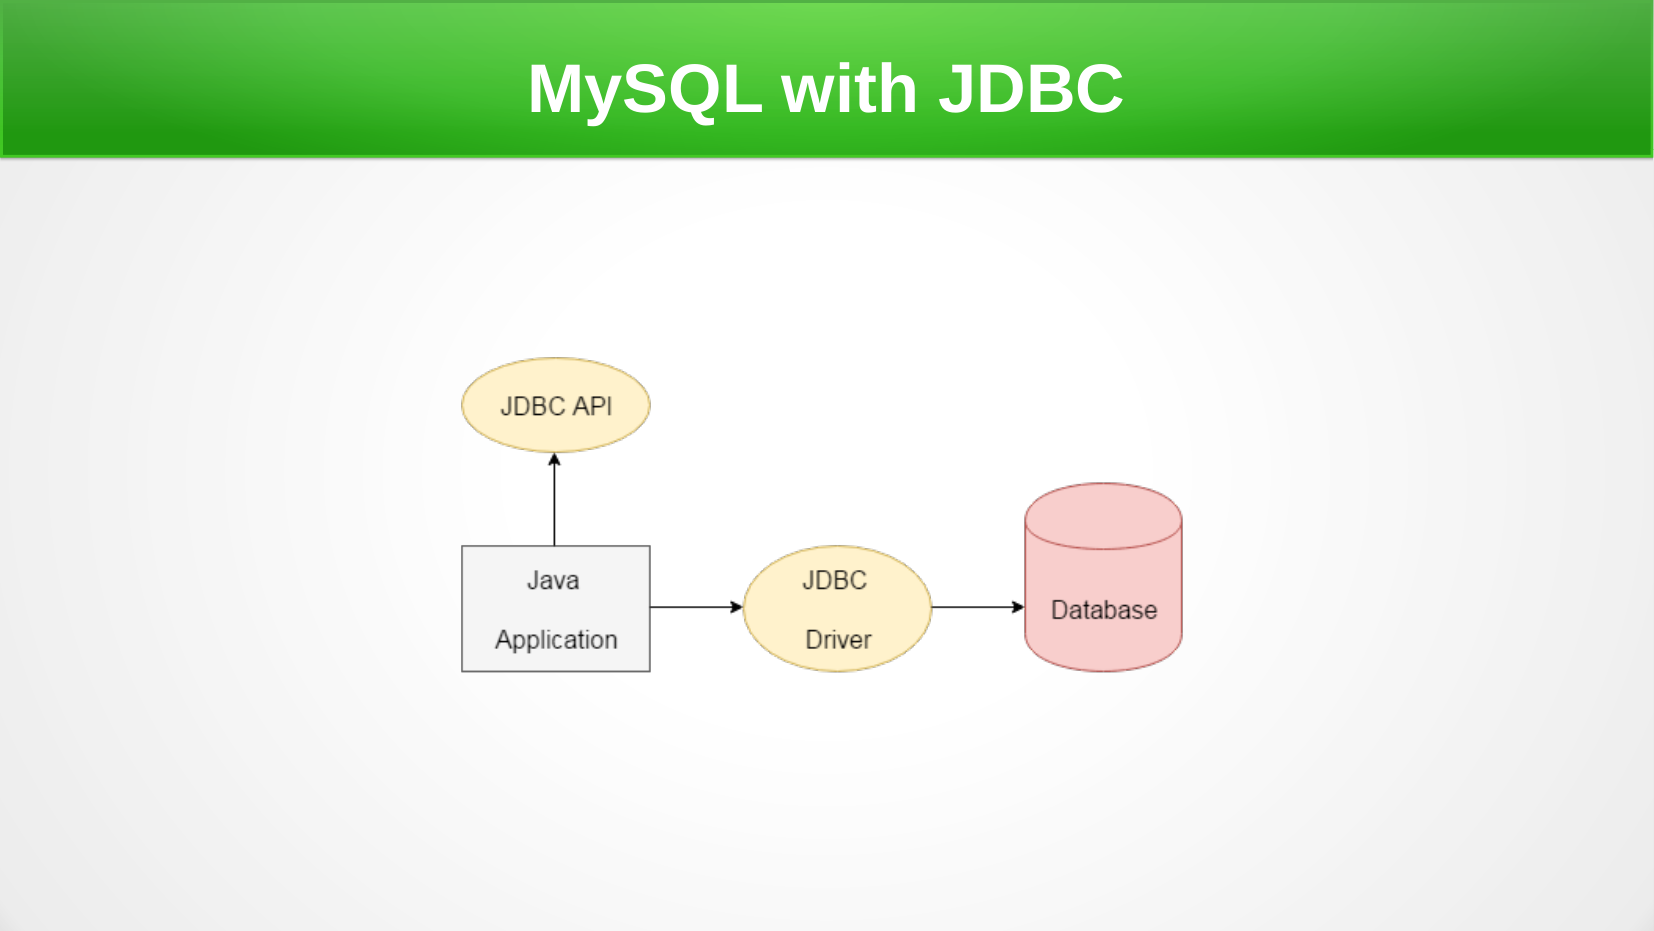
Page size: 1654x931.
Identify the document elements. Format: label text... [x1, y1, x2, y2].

title MySQL with JDBC [82, 35, 1571, 142]
picture [460, 356, 1200, 674]
